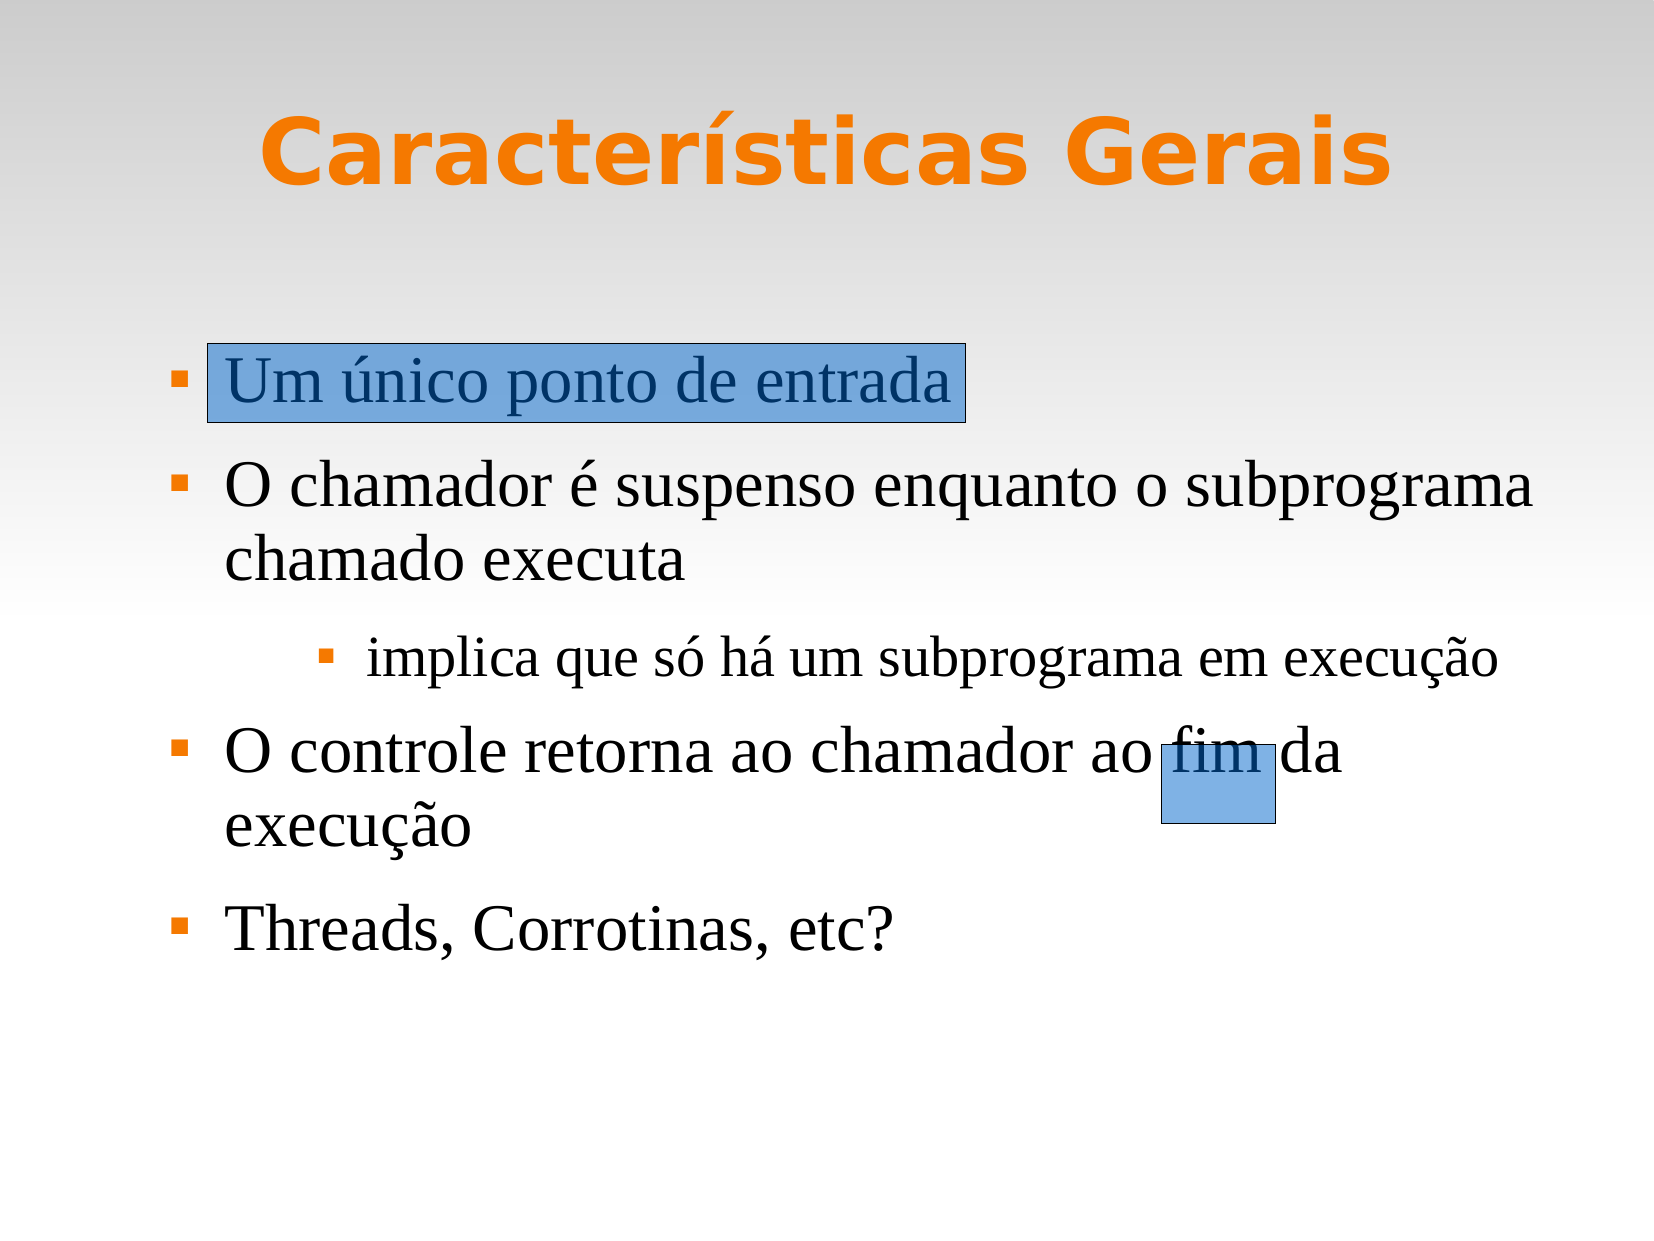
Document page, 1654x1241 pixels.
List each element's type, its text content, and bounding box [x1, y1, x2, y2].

list Um único ponto de entrada O chamador é suspenso enquanto o subprograma chamado executa implica que só há um subprograma em execução O controle retorna ao chamador ao fim da execução Threads, Corrotinas, etc? [82, 343, 1571, 1162]
text_box [207, 343, 966, 423]
text_box [1161, 744, 1276, 824]
title Características Gerais [82, 49, 1571, 257]
